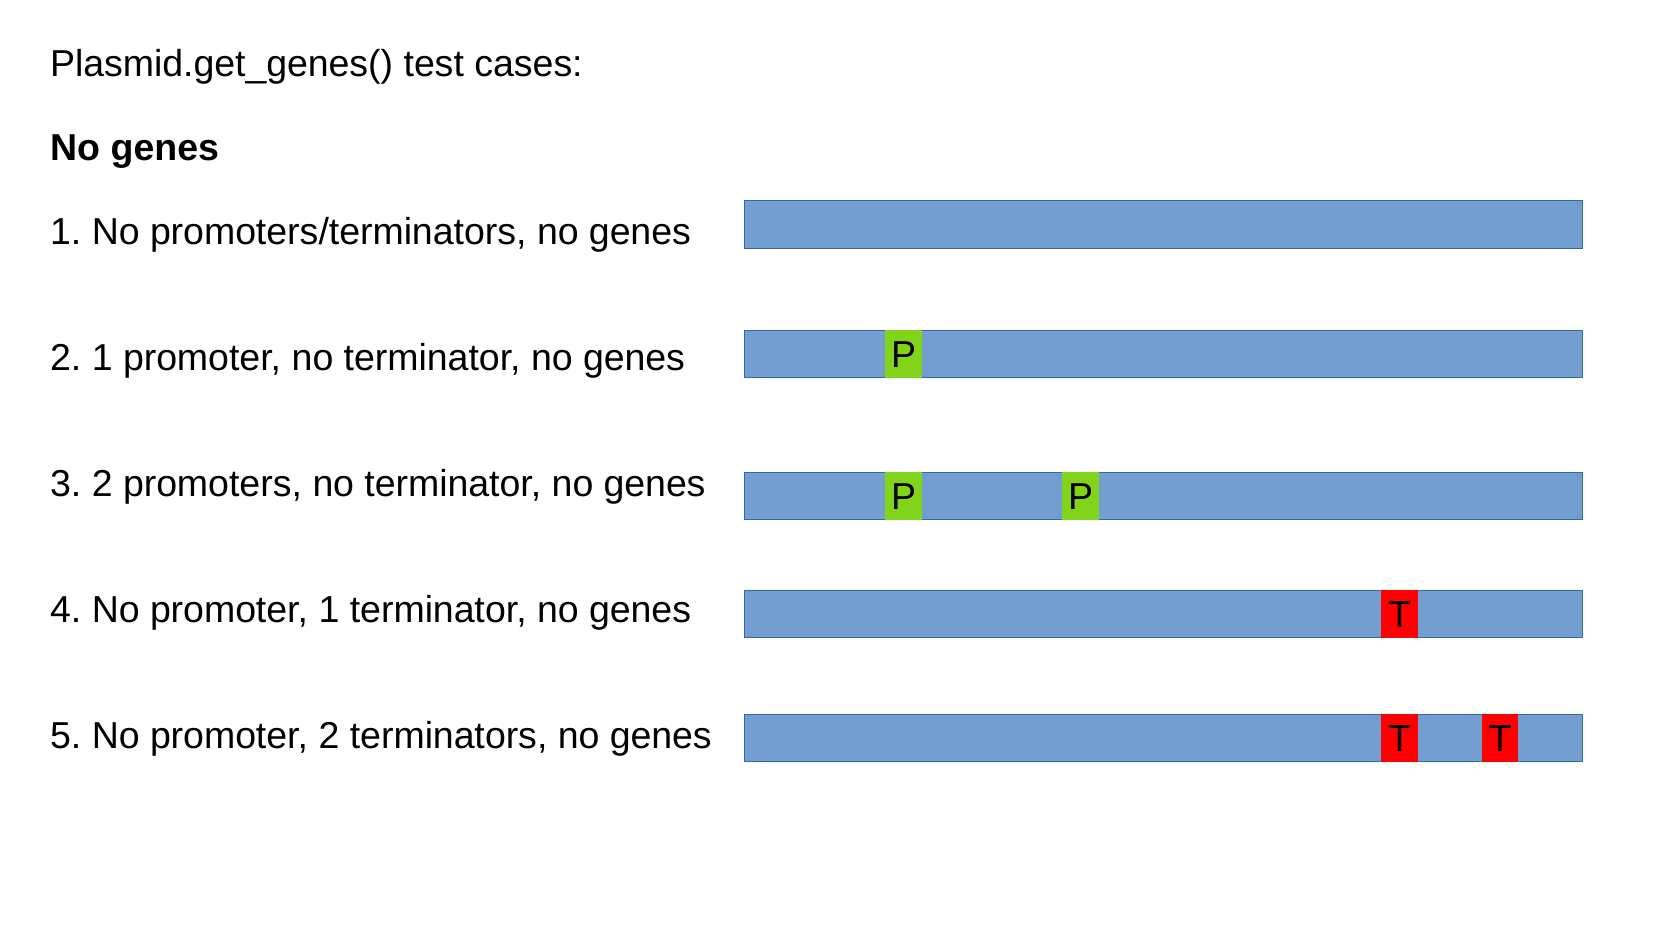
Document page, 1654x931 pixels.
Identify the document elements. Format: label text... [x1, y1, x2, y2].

text_box T [1482, 714, 1518, 762]
text_box [744, 200, 1583, 249]
text_box [744, 590, 1381, 638]
text_box [1418, 590, 1583, 638]
text_box [1418, 714, 1482, 762]
text_box T [1381, 714, 1418, 762]
text_box P [1062, 472, 1099, 520]
text_box T [1381, 590, 1418, 638]
text_box [922, 472, 1062, 520]
text_box [744, 330, 885, 378]
text_box P [885, 330, 922, 378]
text_box [744, 472, 885, 520]
text_box P [885, 472, 922, 520]
text_box [1099, 472, 1583, 520]
text_box Plasmid.get_genes() test cases: No genes 1. No promoters/terminators, no genes 2. 1 promoter, no terminator, no genes 3. 2 promoters, no terminator, no genes 4. No promoter, 1 terminator, no genes 5. No promoter, 2 terminators, no genes [35, 35, 728, 807]
text_box [1518, 714, 1583, 762]
text_box [922, 330, 1583, 378]
text_box [744, 714, 1381, 762]
